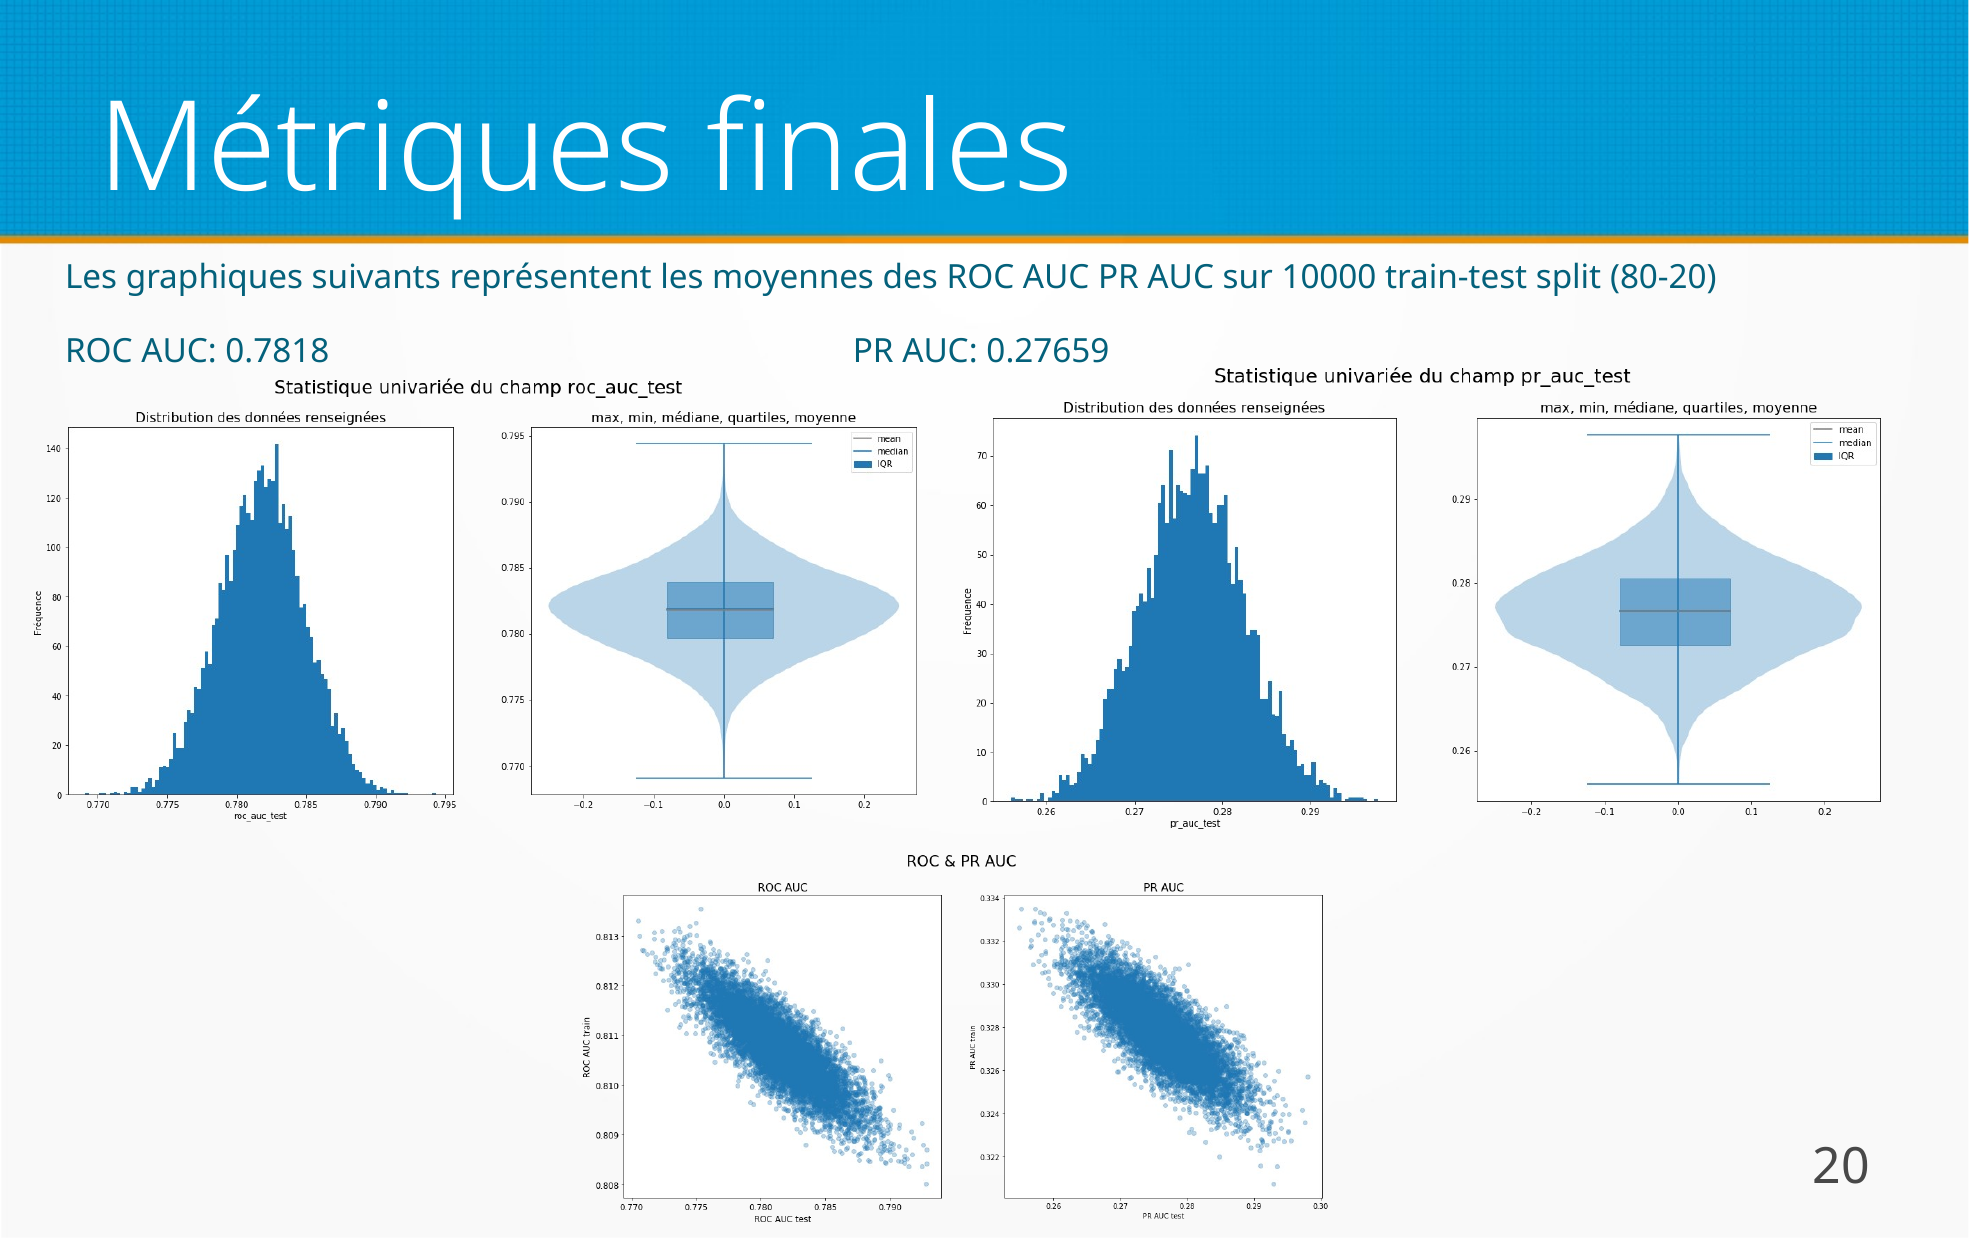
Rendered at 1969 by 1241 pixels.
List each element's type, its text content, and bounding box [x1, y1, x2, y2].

title Métriques finales [98, 19, 1870, 227]
picture [0, 233, 1969, 1241]
text_box Les graphiques suivants représentent les moyennes des ROC AUC PR AUC sur 10000 train-test split (80-20) ROC AUC: 0.7818 PR AUC: 0.27659 [59, 237, 1896, 463]
